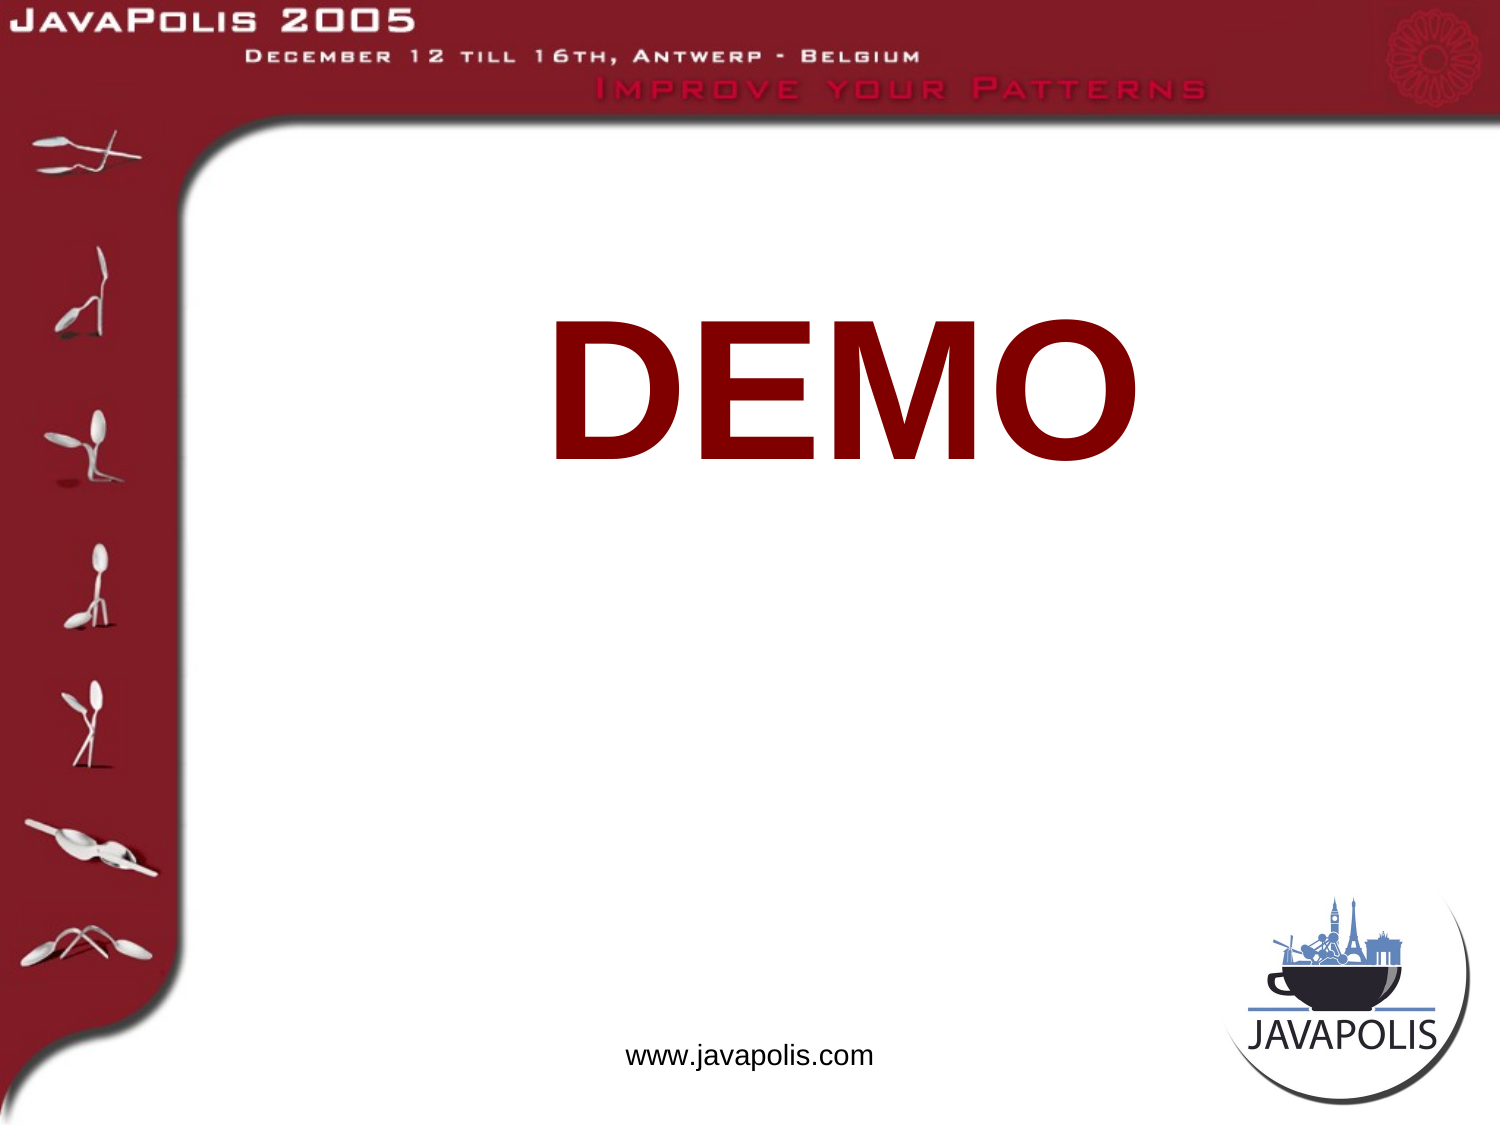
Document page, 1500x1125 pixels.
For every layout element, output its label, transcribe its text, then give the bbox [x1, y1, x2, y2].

title DEMO [206, 207, 1482, 528]
picture [0, 0, 1500, 1125]
